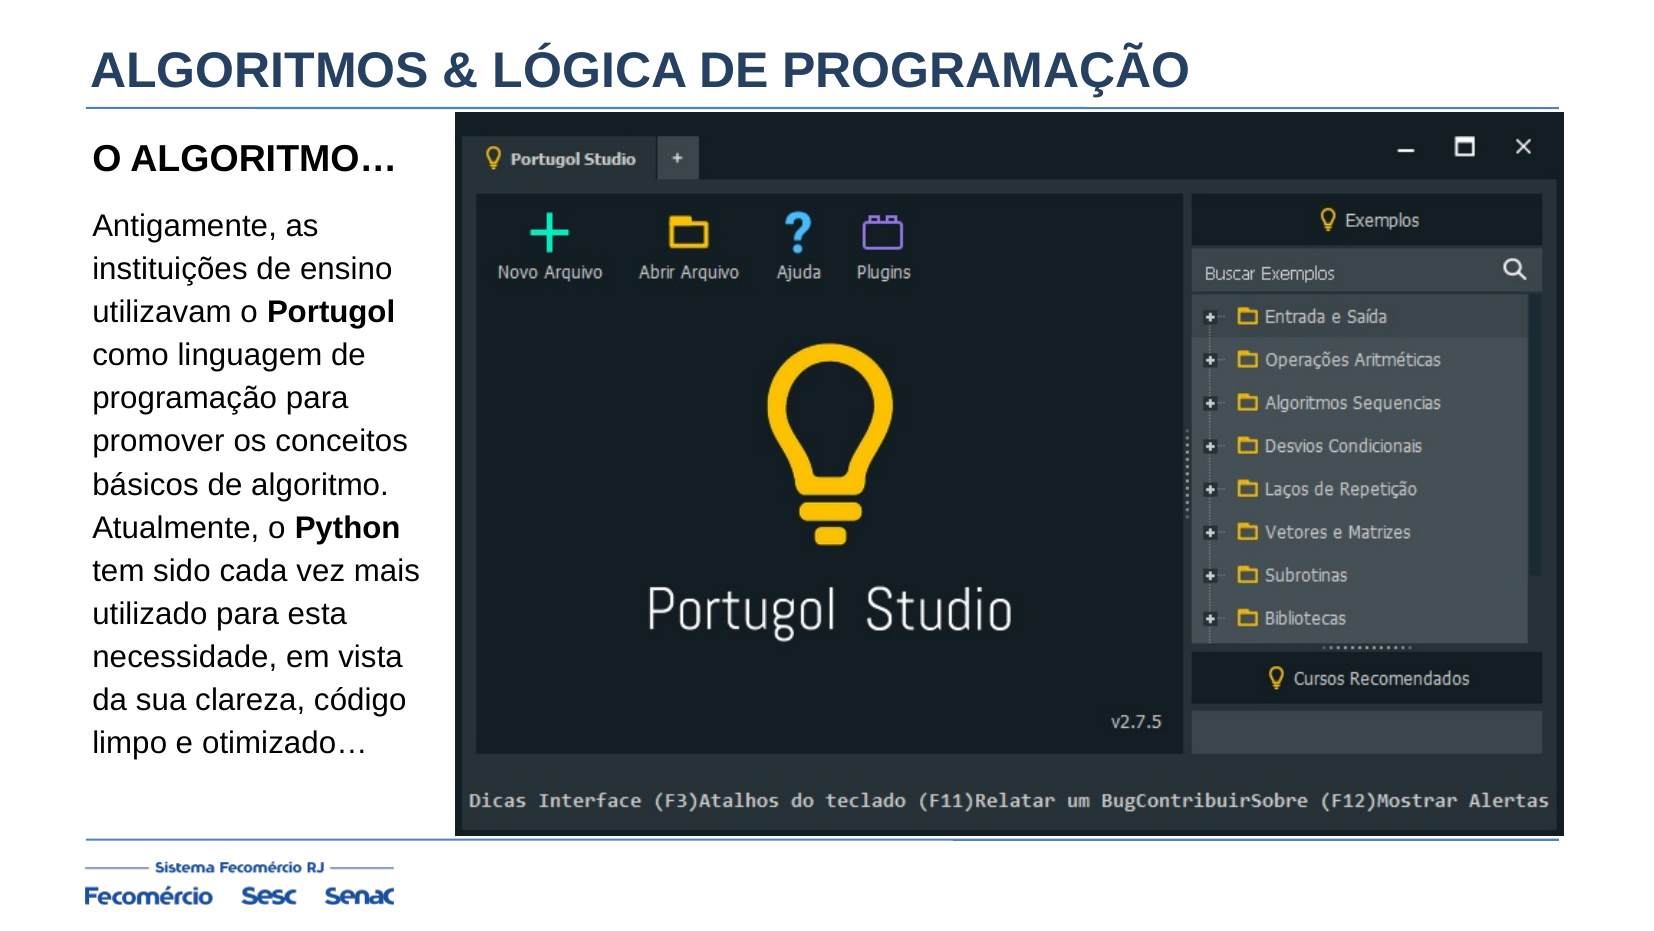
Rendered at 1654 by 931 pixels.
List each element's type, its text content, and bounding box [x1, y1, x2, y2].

picture [455, 112, 1564, 836]
picture [62, 845, 416, 921]
text_box ALGORITMOS & LÓGICA DE PROGRAMAÇÃO [90, 32, 1564, 104]
text_box O ALGORITMO… Antigamente, as instituições de ensino utilizavam o Portugol como linguagem de programação para promover os conceitos básicos de algoritmo. Atualmente, o Python tem sido cada vez mais utilizado para esta necessidade, em vista da sua clareza, código limpo e otimizado… [77, 112, 455, 836]
